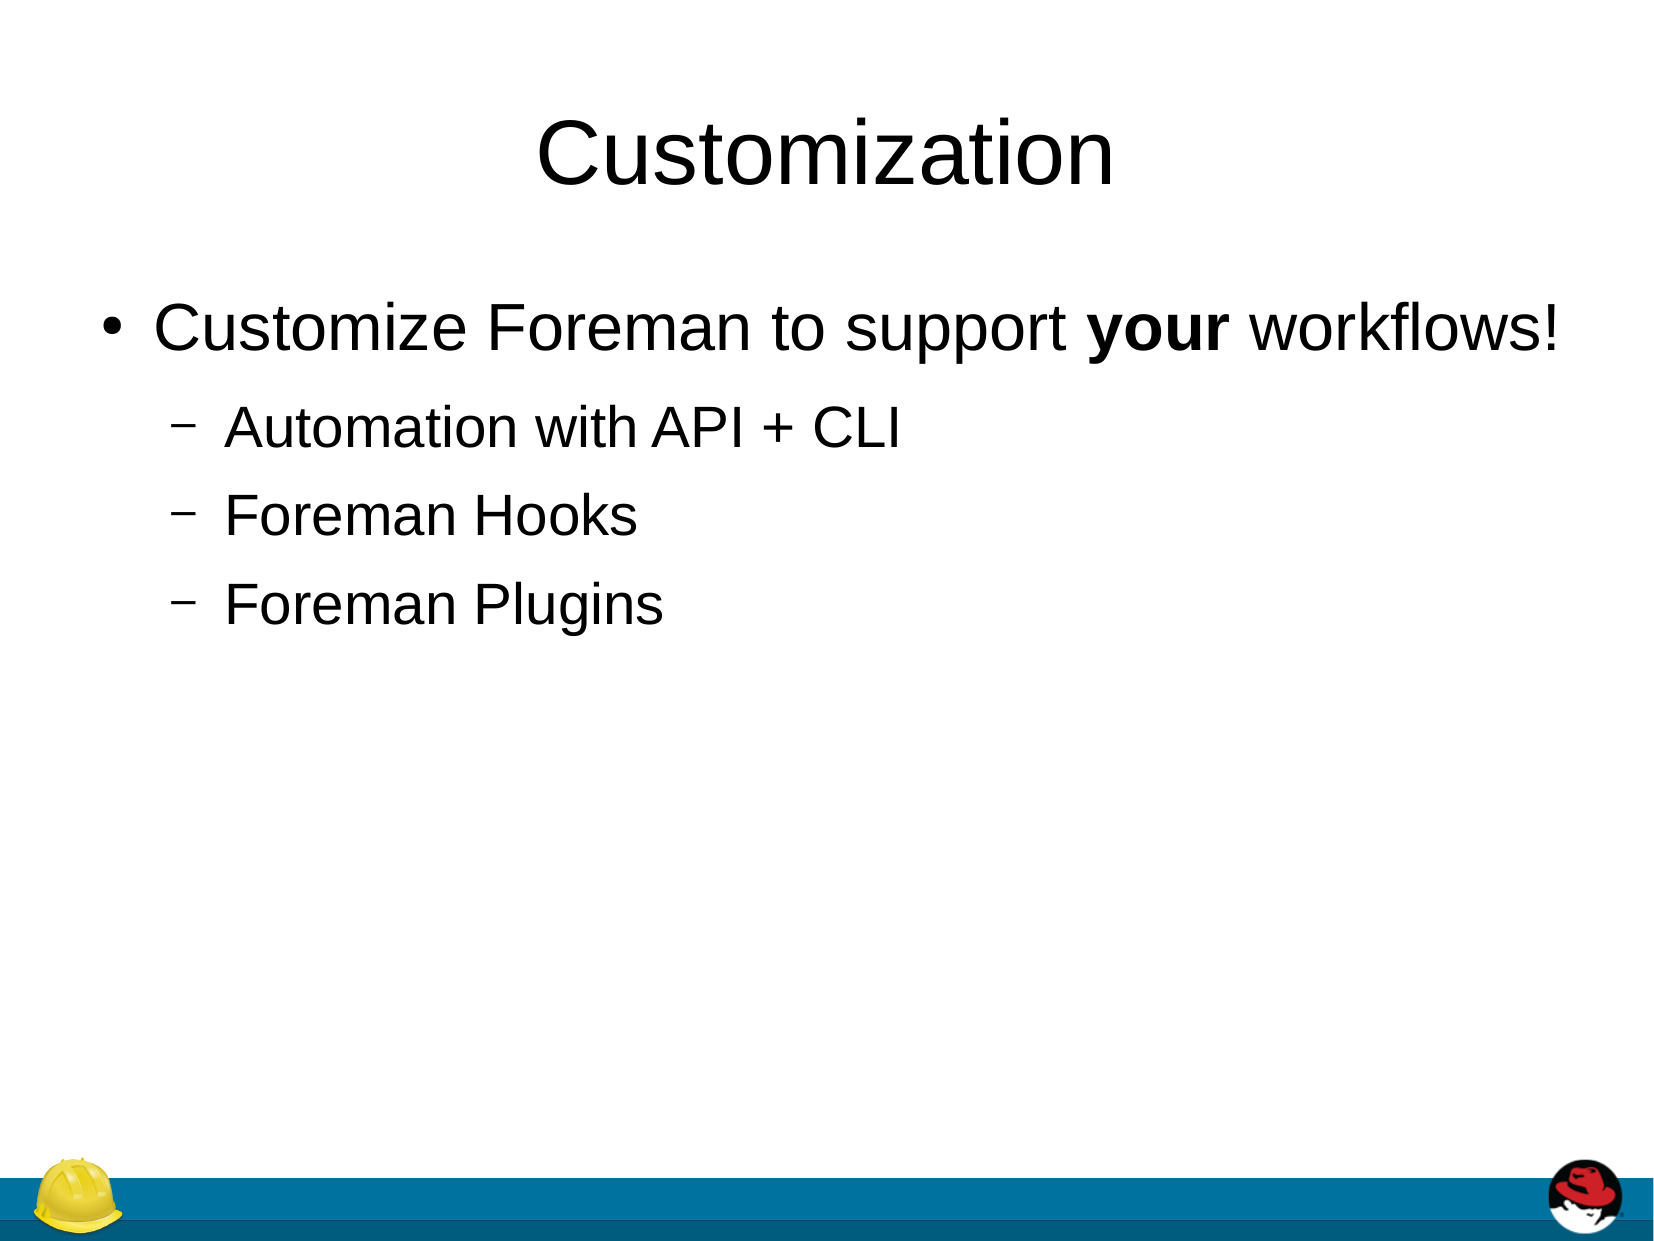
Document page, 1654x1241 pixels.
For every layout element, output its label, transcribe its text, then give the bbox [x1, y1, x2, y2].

picture [23, 1145, 130, 1235]
title Customization [82, 49, 1571, 257]
list Customize Foreman to support your workflows! Automation with API + CLI Foreman Hooks Foreman Plugins [82, 290, 1571, 1010]
picture [1547, 1157, 1630, 1233]
